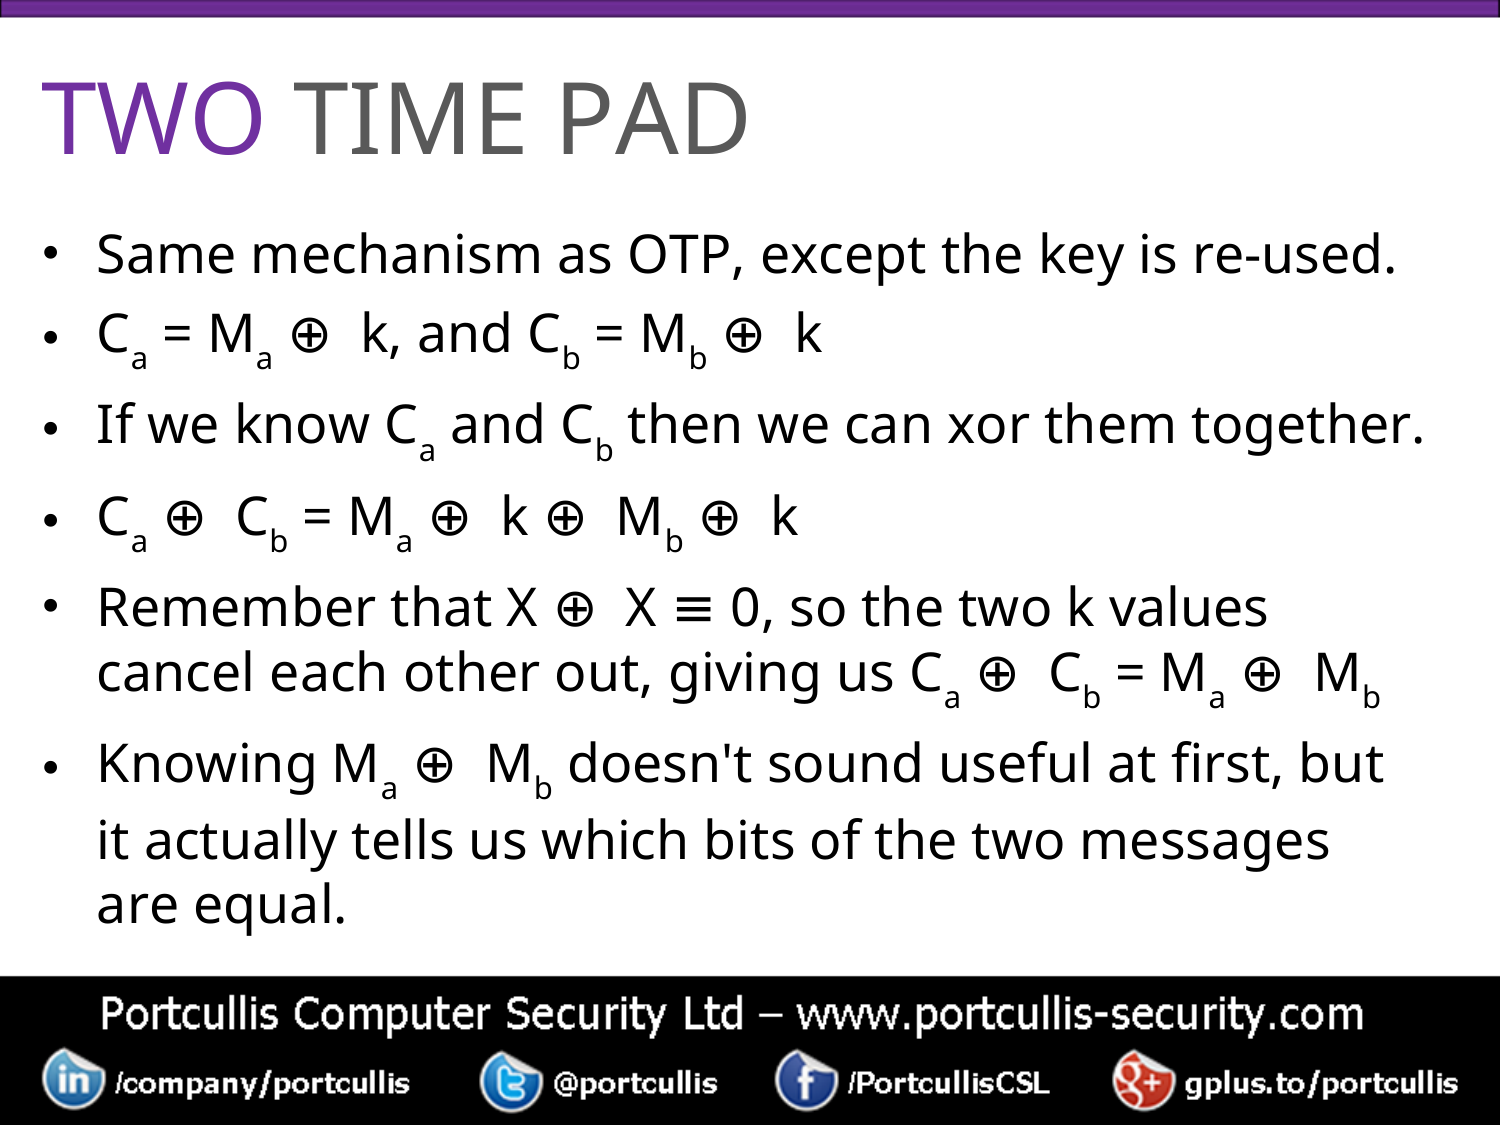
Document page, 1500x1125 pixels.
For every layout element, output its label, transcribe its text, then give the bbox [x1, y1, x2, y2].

picture [0, 0, 1500, 1125]
list Same mechanism as OTP, except the key is re-used. Ca = Ma ⊕ k, and Cb = Mb ⊕ k If we know Ca and Cb then we can xor them together. Ca ⊕ Cb = Ma ⊕ k ⊕ Mb ⊕ k Remember that X ⊕ X ≡ 0, so the two k values cancel each other out, giving us Ca ⊕ Cb = Ma ⊕ Mb Knowing Ma ⊕ Mb doesn't sound useful at first, but it actually tells us which bits of the two messages are equal. [41, 219, 1428, 965]
title TWO TIME PAD [41, 42, 1434, 202]
